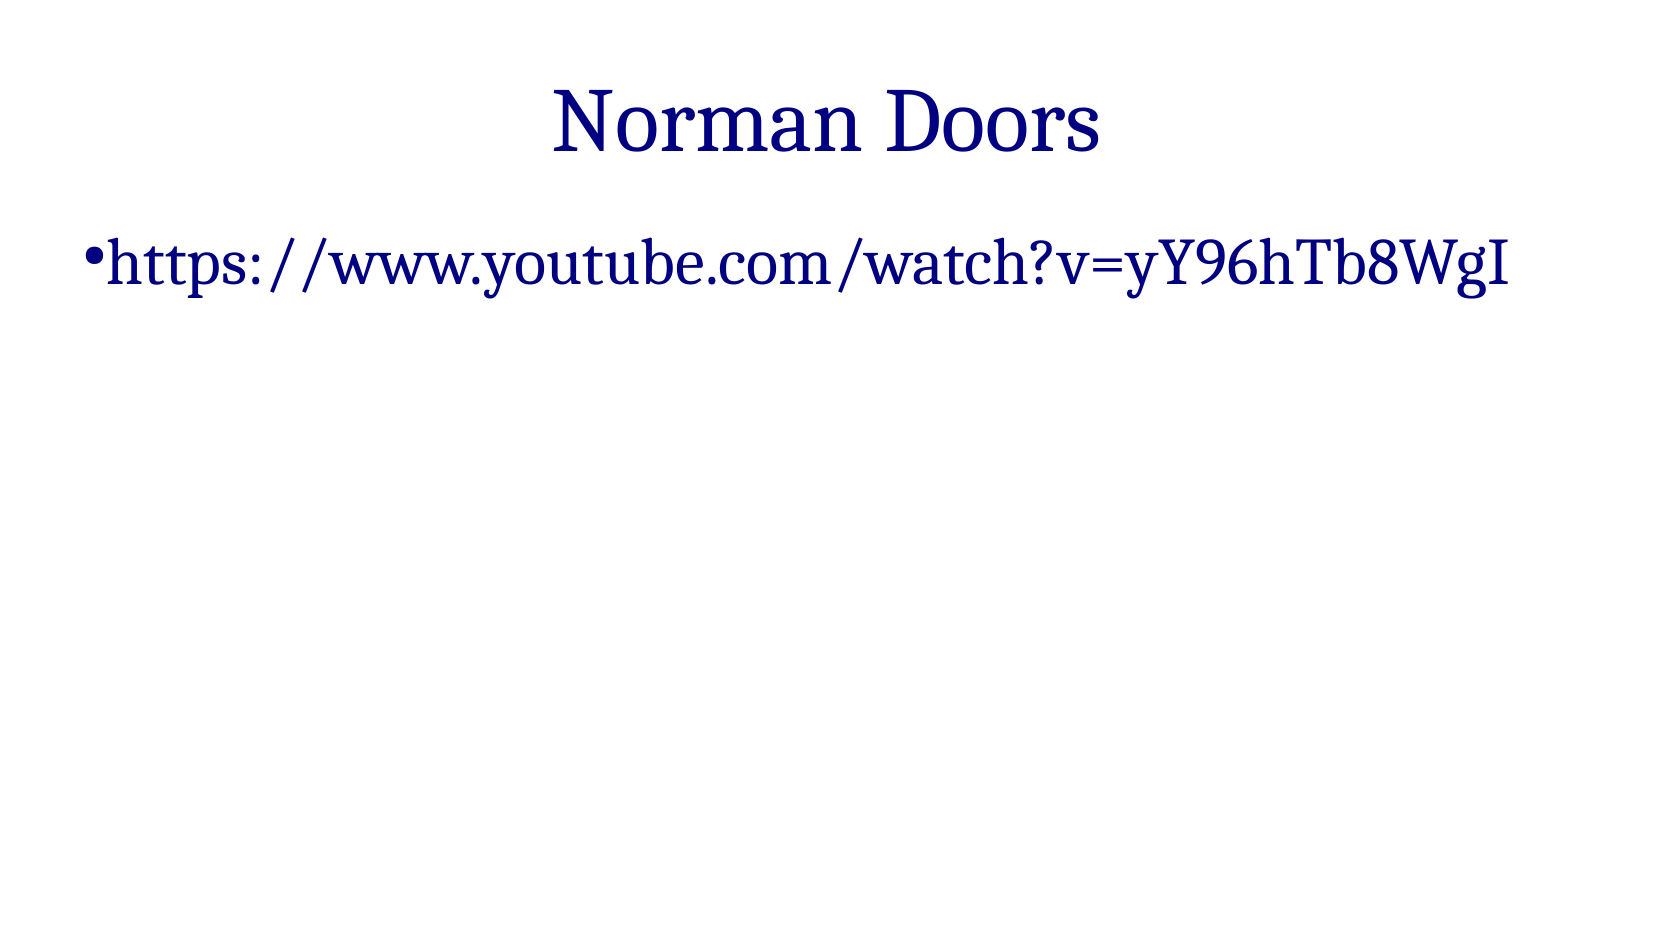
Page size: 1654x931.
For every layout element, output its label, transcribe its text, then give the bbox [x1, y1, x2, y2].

title Norman Doors [82, 37, 1571, 193]
list https://www.youtube.com/watch?v=yY96hTb8WgI [82, 217, 1571, 758]
